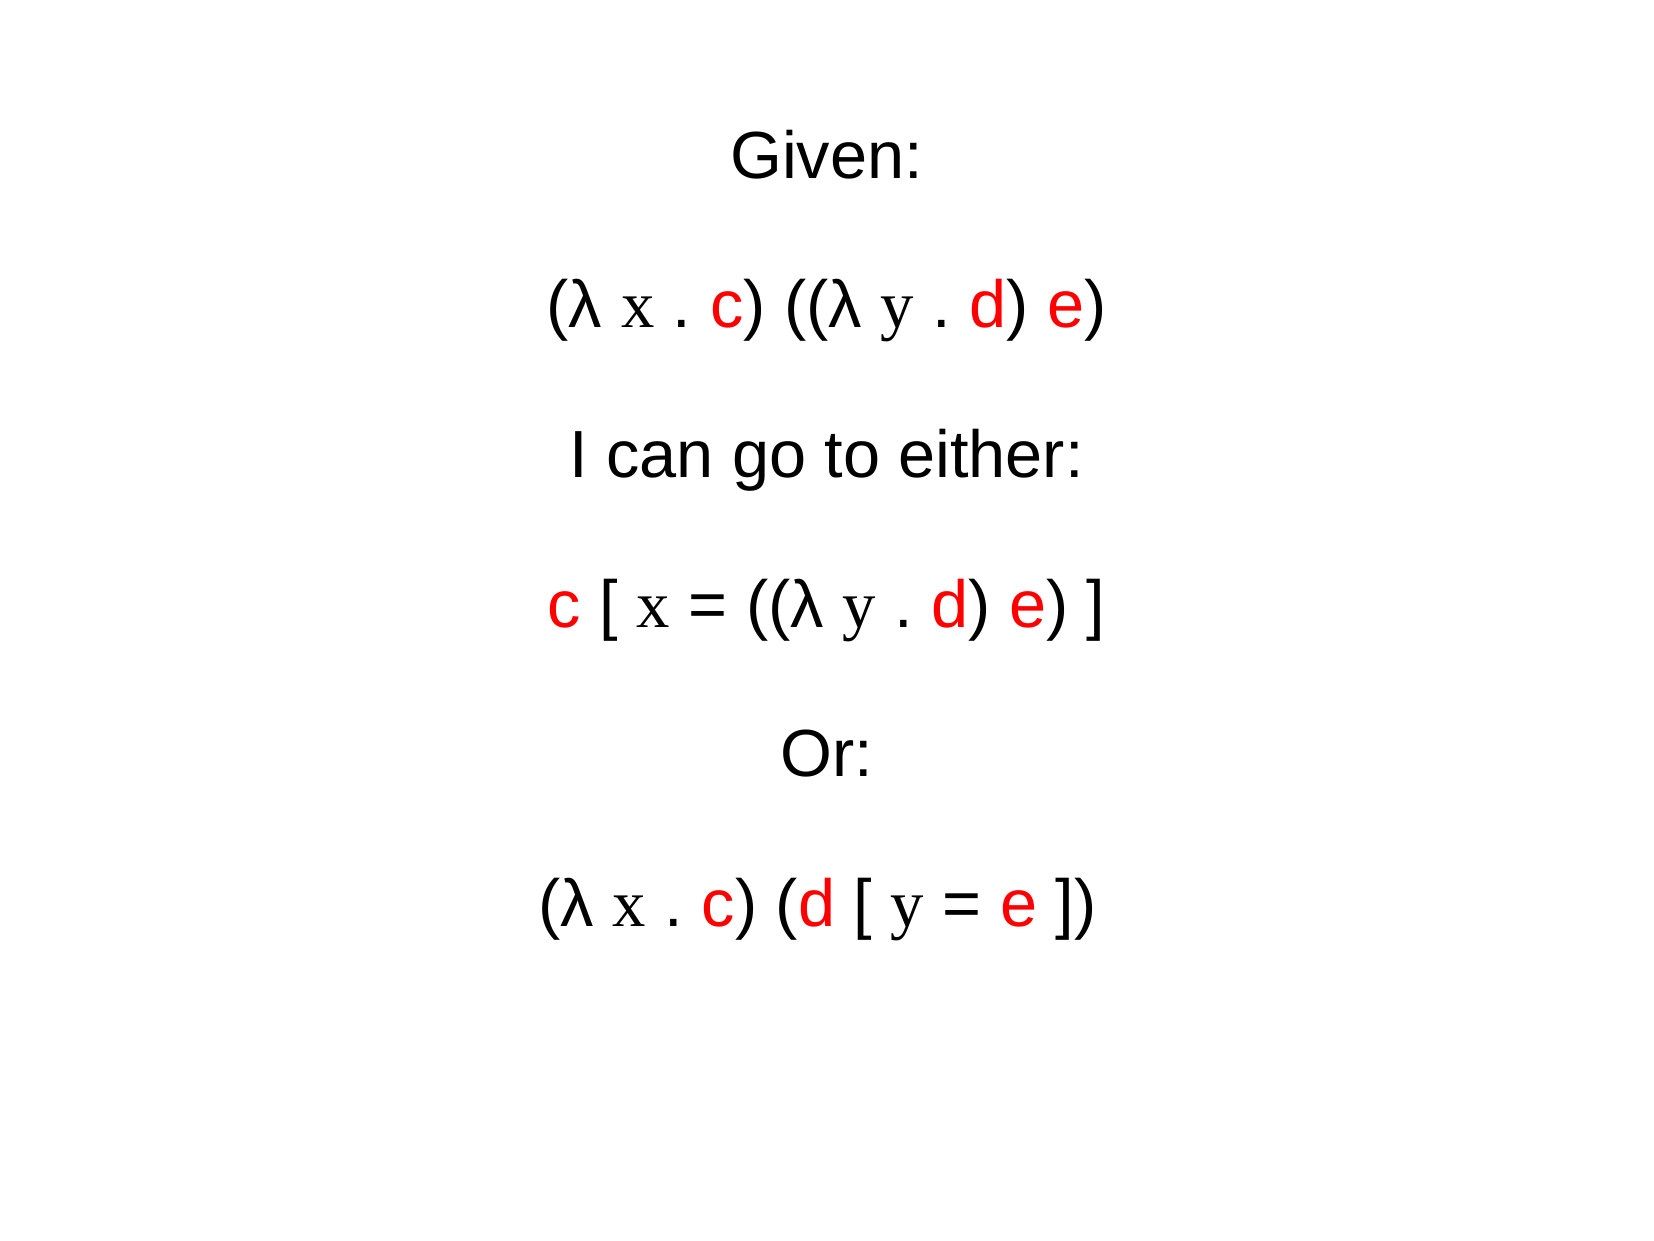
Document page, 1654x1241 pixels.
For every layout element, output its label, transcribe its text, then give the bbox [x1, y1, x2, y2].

subtitle Given: (λ x . c) ((λ y . d) e) I can go to either: c [ x = ((λ y . d) e) ] Or: (λ x . c) (d [ y = e ]) [82, 49, 1571, 1010]
